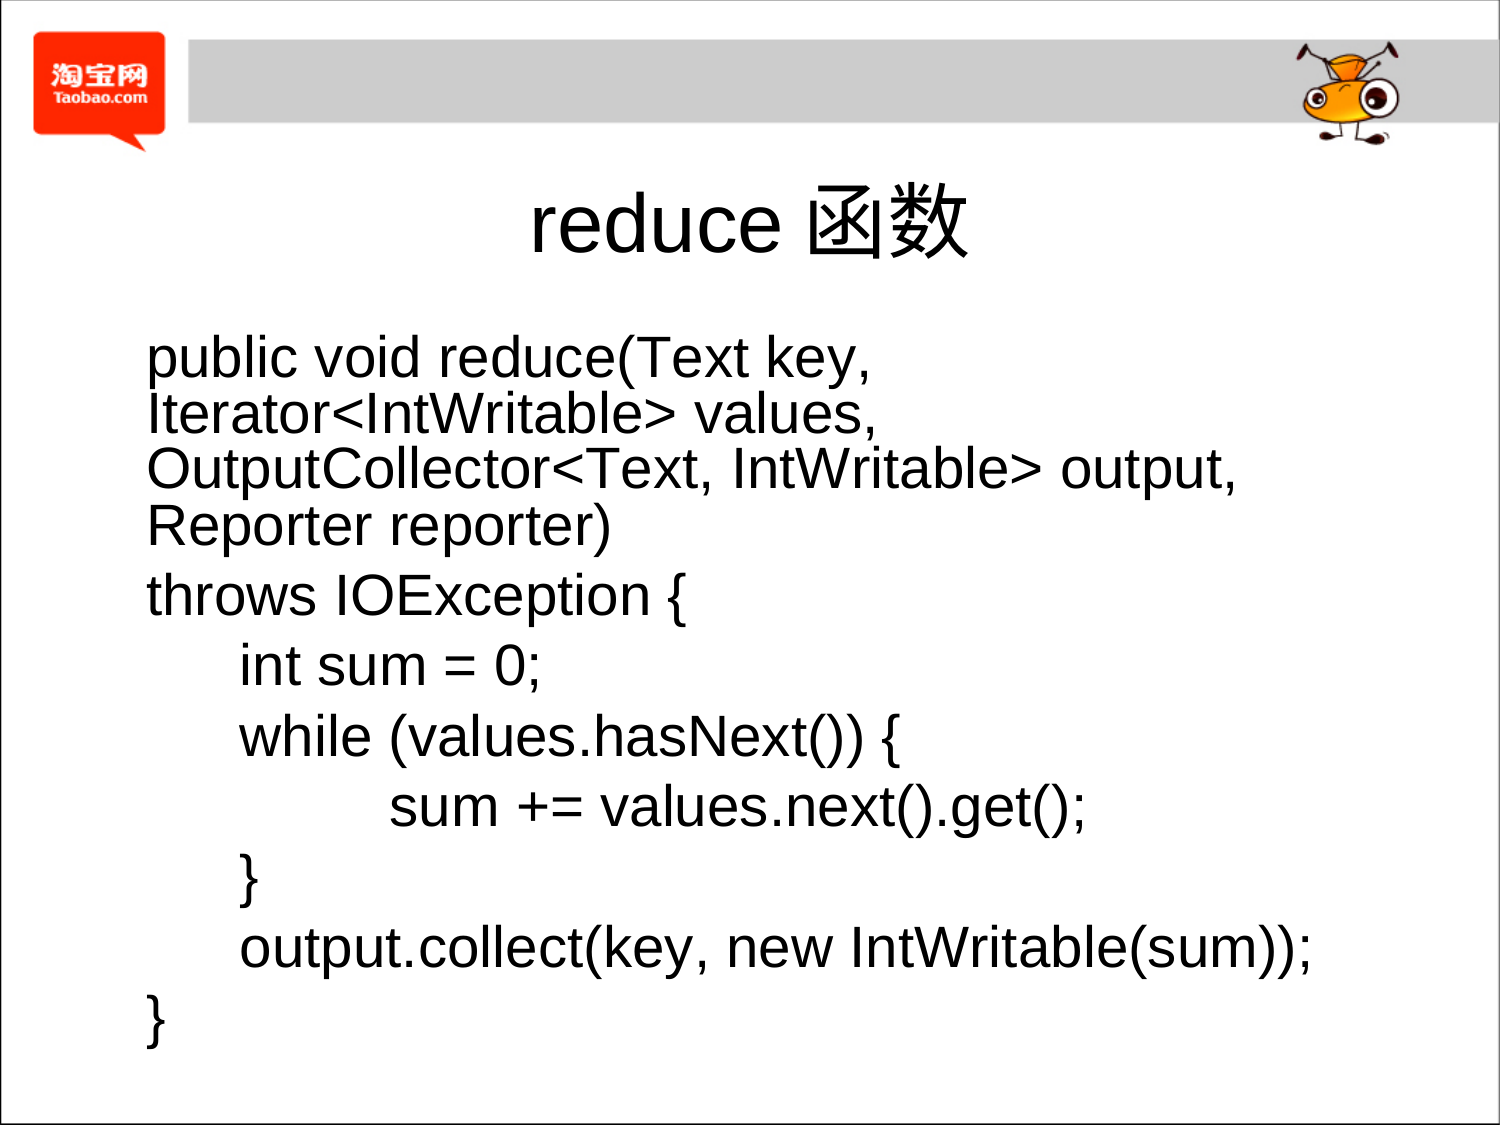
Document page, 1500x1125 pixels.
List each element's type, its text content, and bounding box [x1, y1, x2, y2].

title reduce函数 [75, 124, 1426, 313]
list public void reduce(Text key, Iterator<IntWritable> values, OutputCollector<Text, IntWritable> output, Reporter reporter) throws IOException { int sum = 0; while (values.hasNext()) { sum += values.next().get(); } output.collect(key, new IntWritable(sum)); } [75, 324, 1426, 1125]
picture [0, 0, 1500, 1125]
